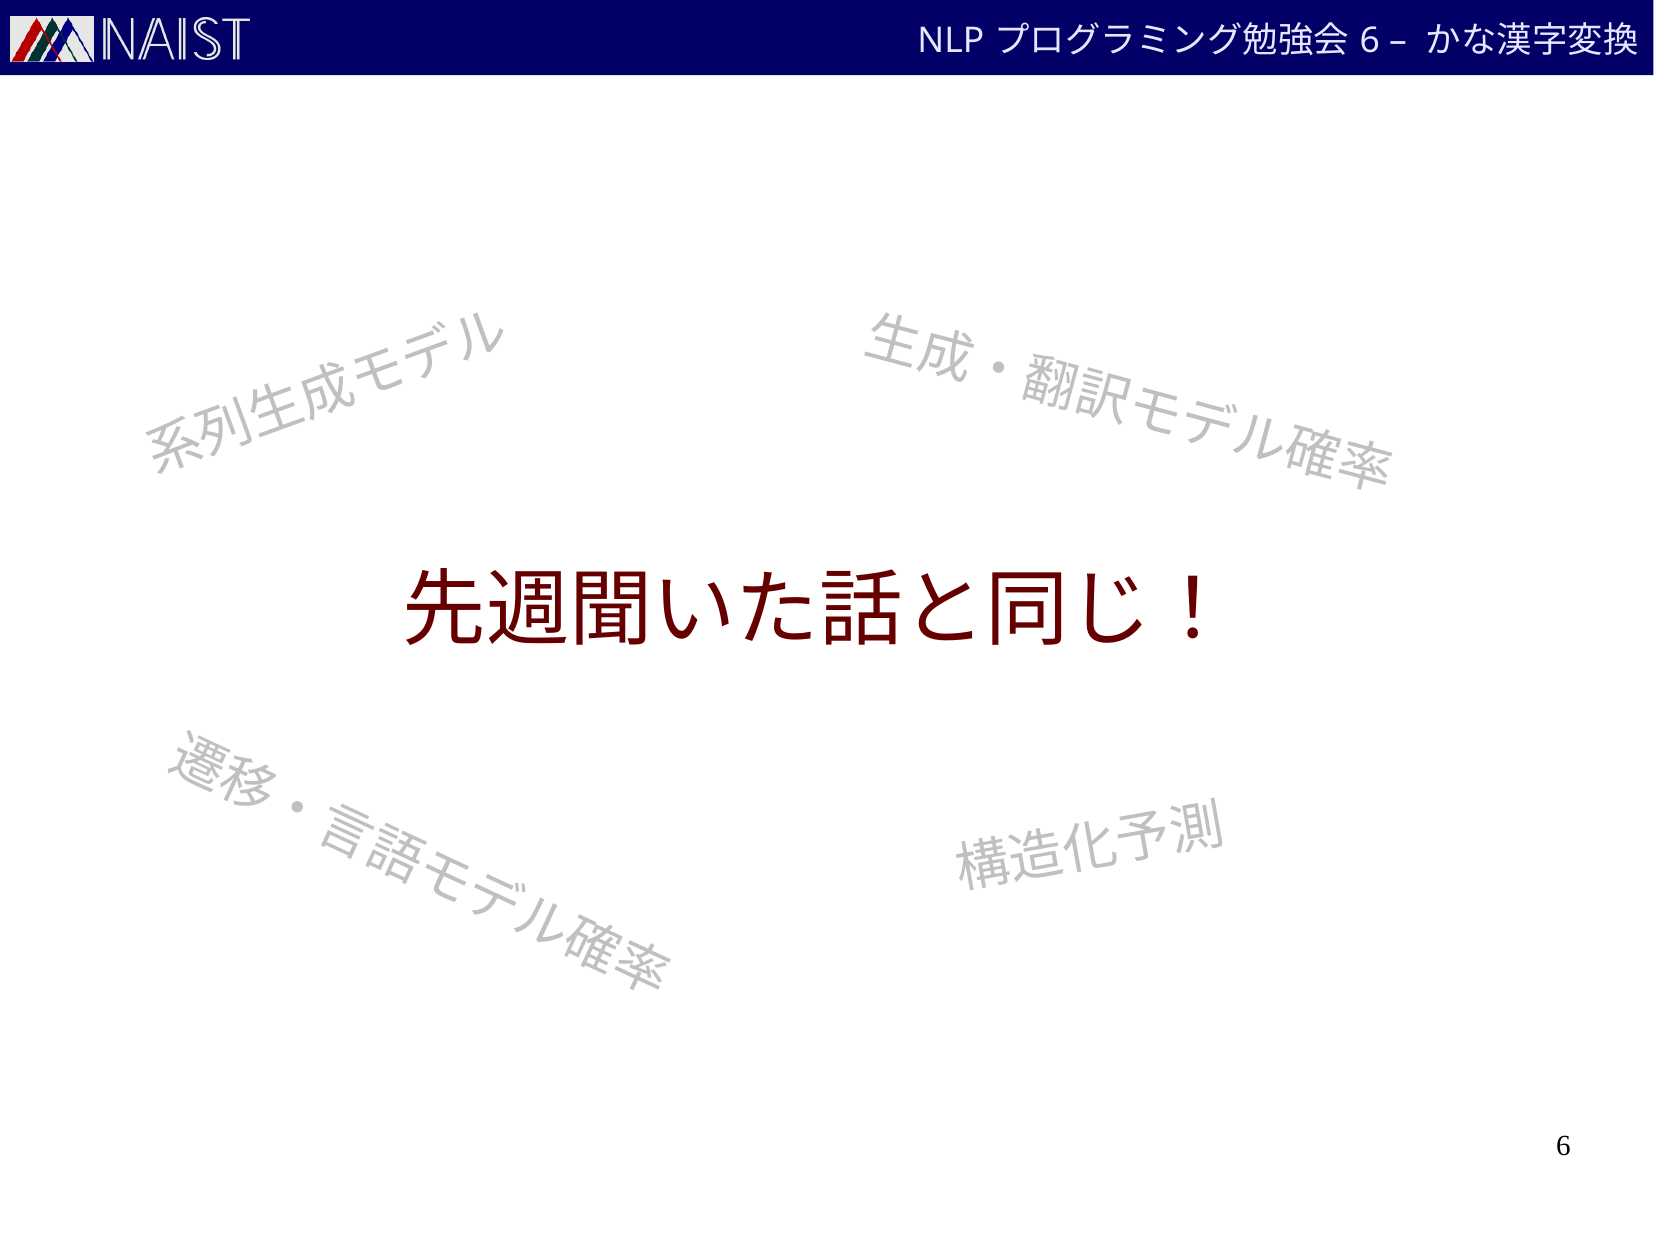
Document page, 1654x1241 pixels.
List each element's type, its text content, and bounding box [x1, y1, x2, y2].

picture [102, 17, 251, 60]
title 先週聞いた話と同じ！ [75, 506, 1564, 698]
text_box 系列生成モデル [121, 284, 533, 499]
text_box 構造化予測 [935, 782, 1245, 912]
text_box 遷移・言語モデル確率 [144, 710, 697, 1024]
picture [10, 16, 94, 62]
text_box 生成・翻訳モデル確率 [843, 292, 1418, 517]
